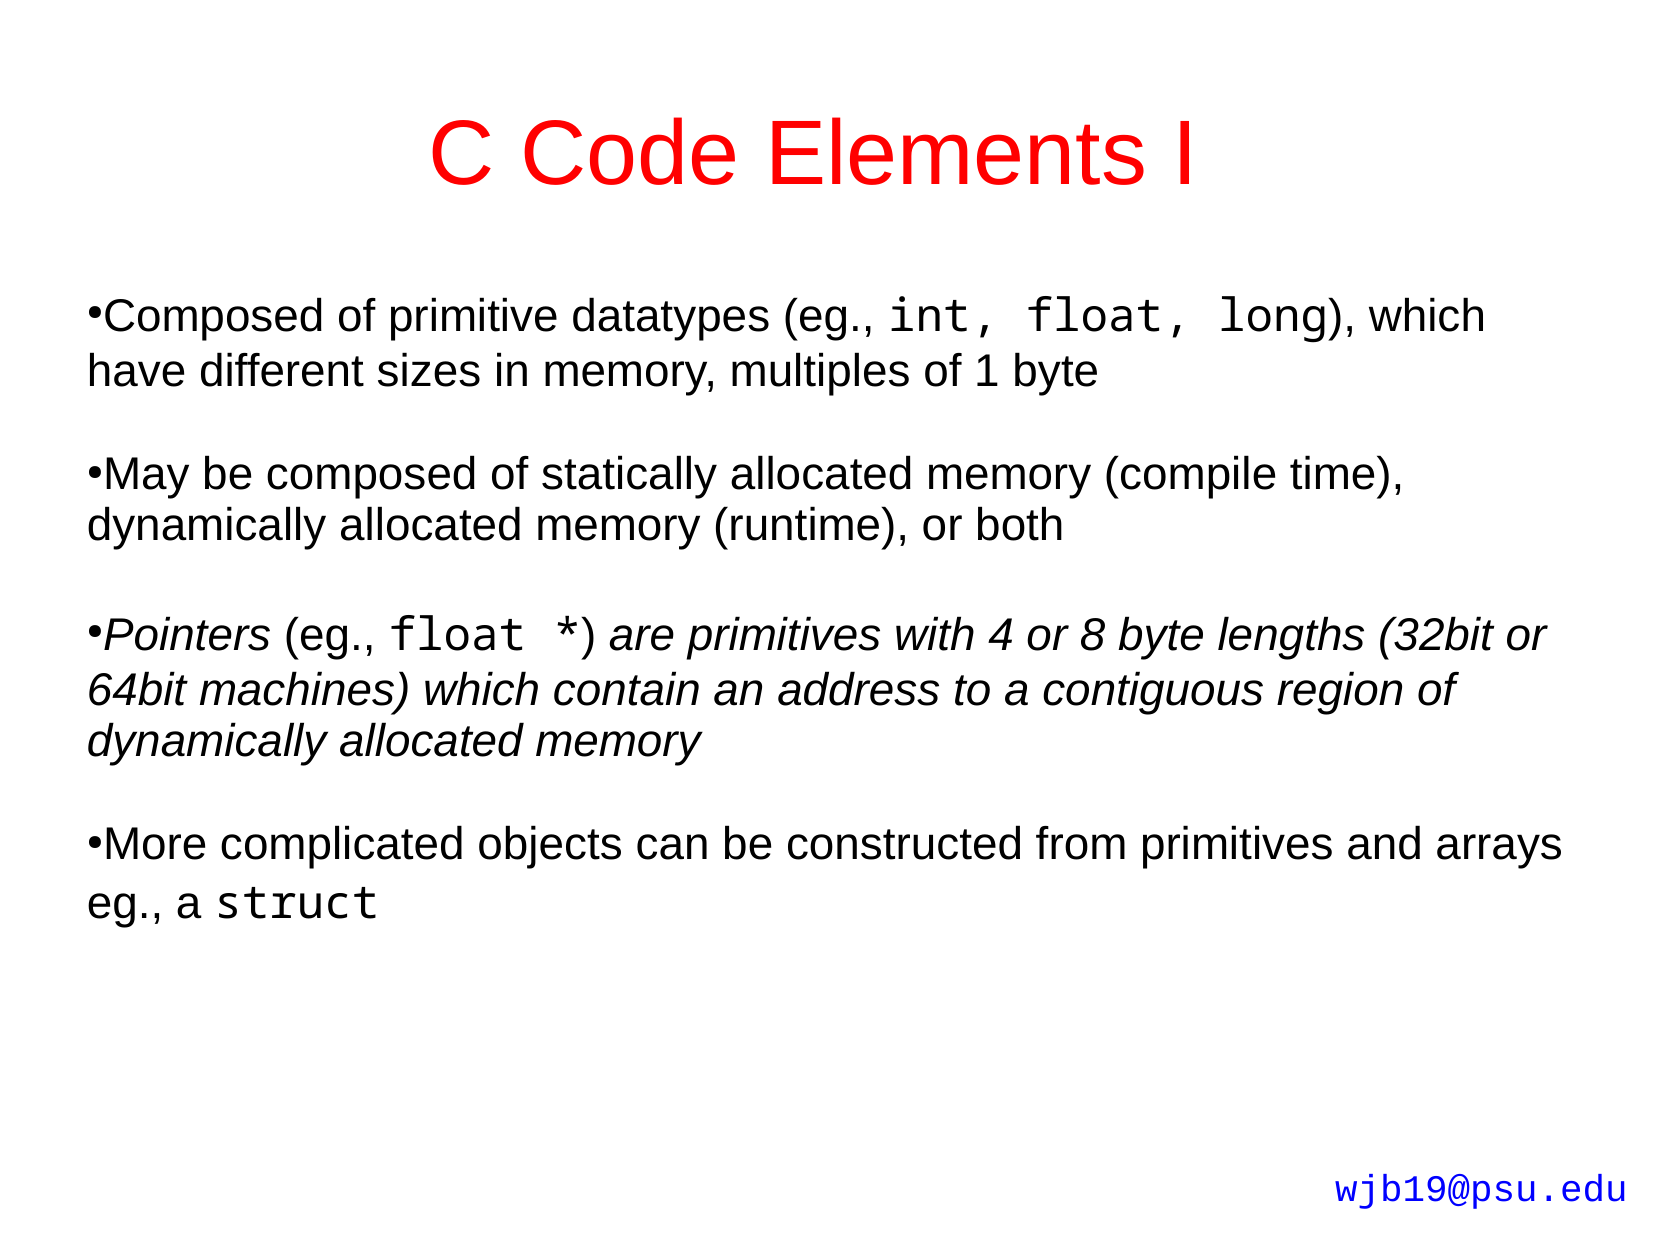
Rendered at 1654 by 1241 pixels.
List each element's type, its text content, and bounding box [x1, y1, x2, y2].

subtitle Composed of primitive datatypes (eg., int, float, long), which have different sizes in memory, multiples of 1 byte May be composed of statically allocated memory (compile time), dynamically allocated memory (runtime), or both Pointers (eg., float *) are primitives with 4 or 8 byte lengths (32bit or 64bit machines) which contain an address to a contiguous region of dynamically allocated memory More complicated objects can be constructed from primitives and arrays eg., a struct [86, 231, 1576, 1051]
title C Code Elements I [82, 49, 1571, 257]
text_box wjb19@psu.edu [1320, 1162, 1643, 1220]
